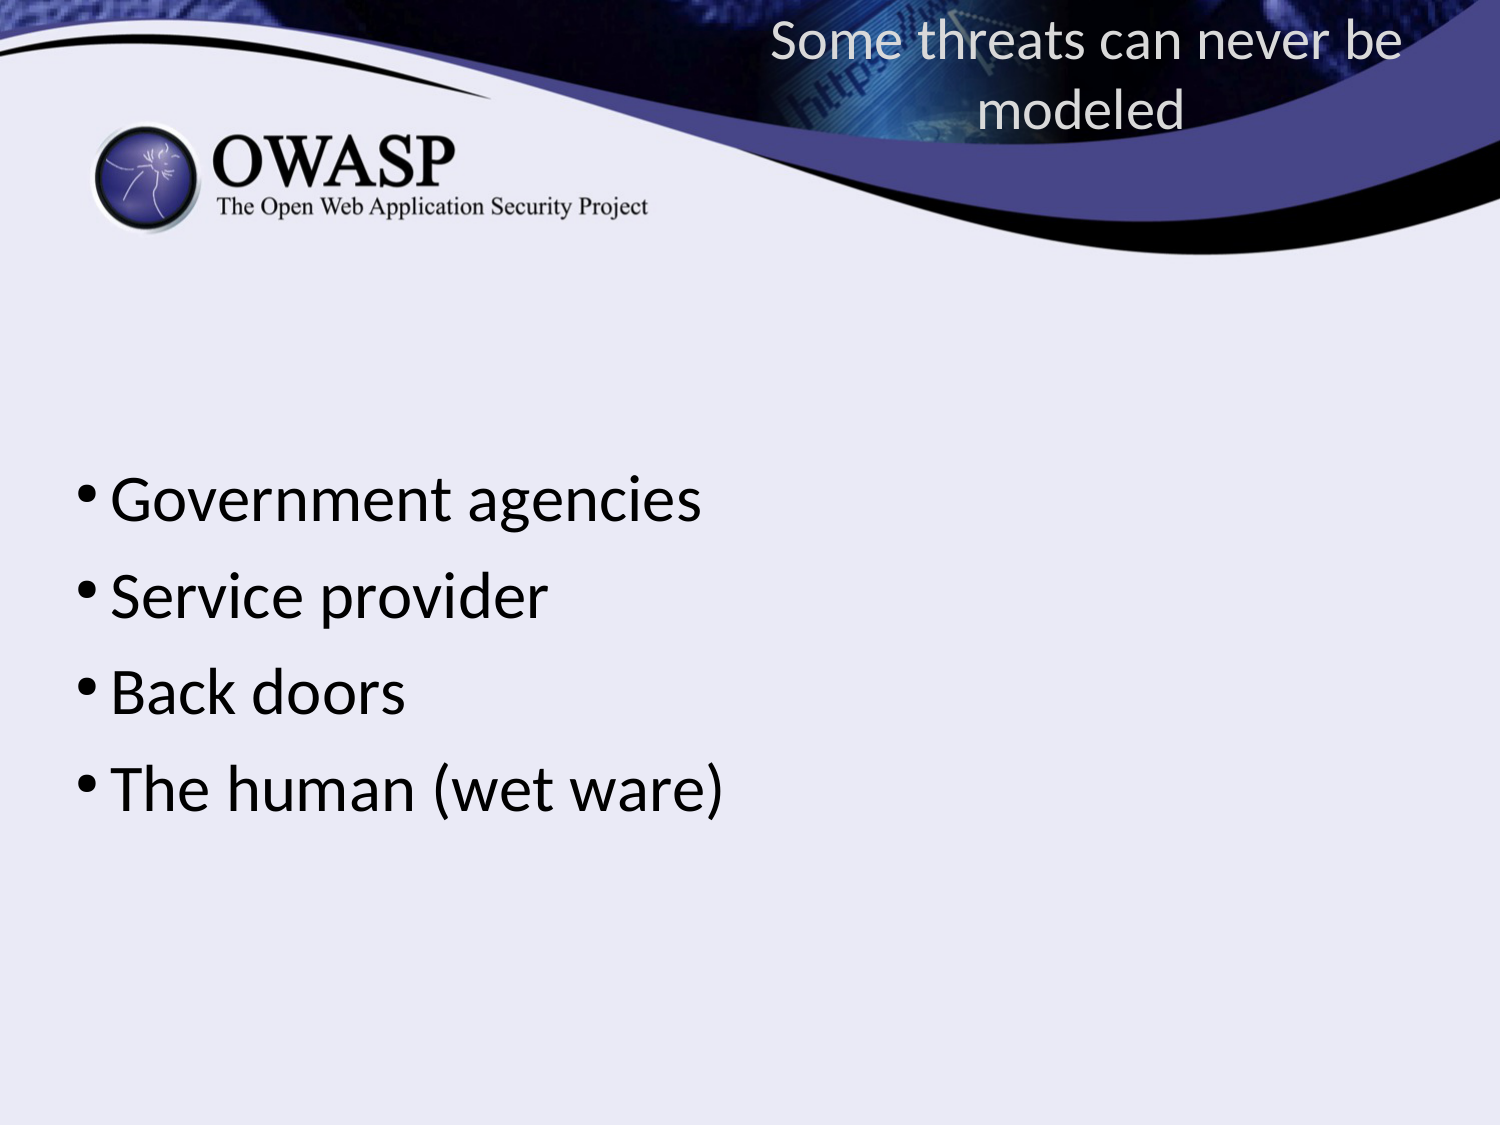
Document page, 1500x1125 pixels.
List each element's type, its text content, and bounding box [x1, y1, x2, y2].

picture [0, 0, 1500, 1125]
title Some threats can never be modeled [699, 0, 1476, 149]
subtitle Government agencies Service provider Back doors The human (wet ware) [75, 262, 1426, 1018]
